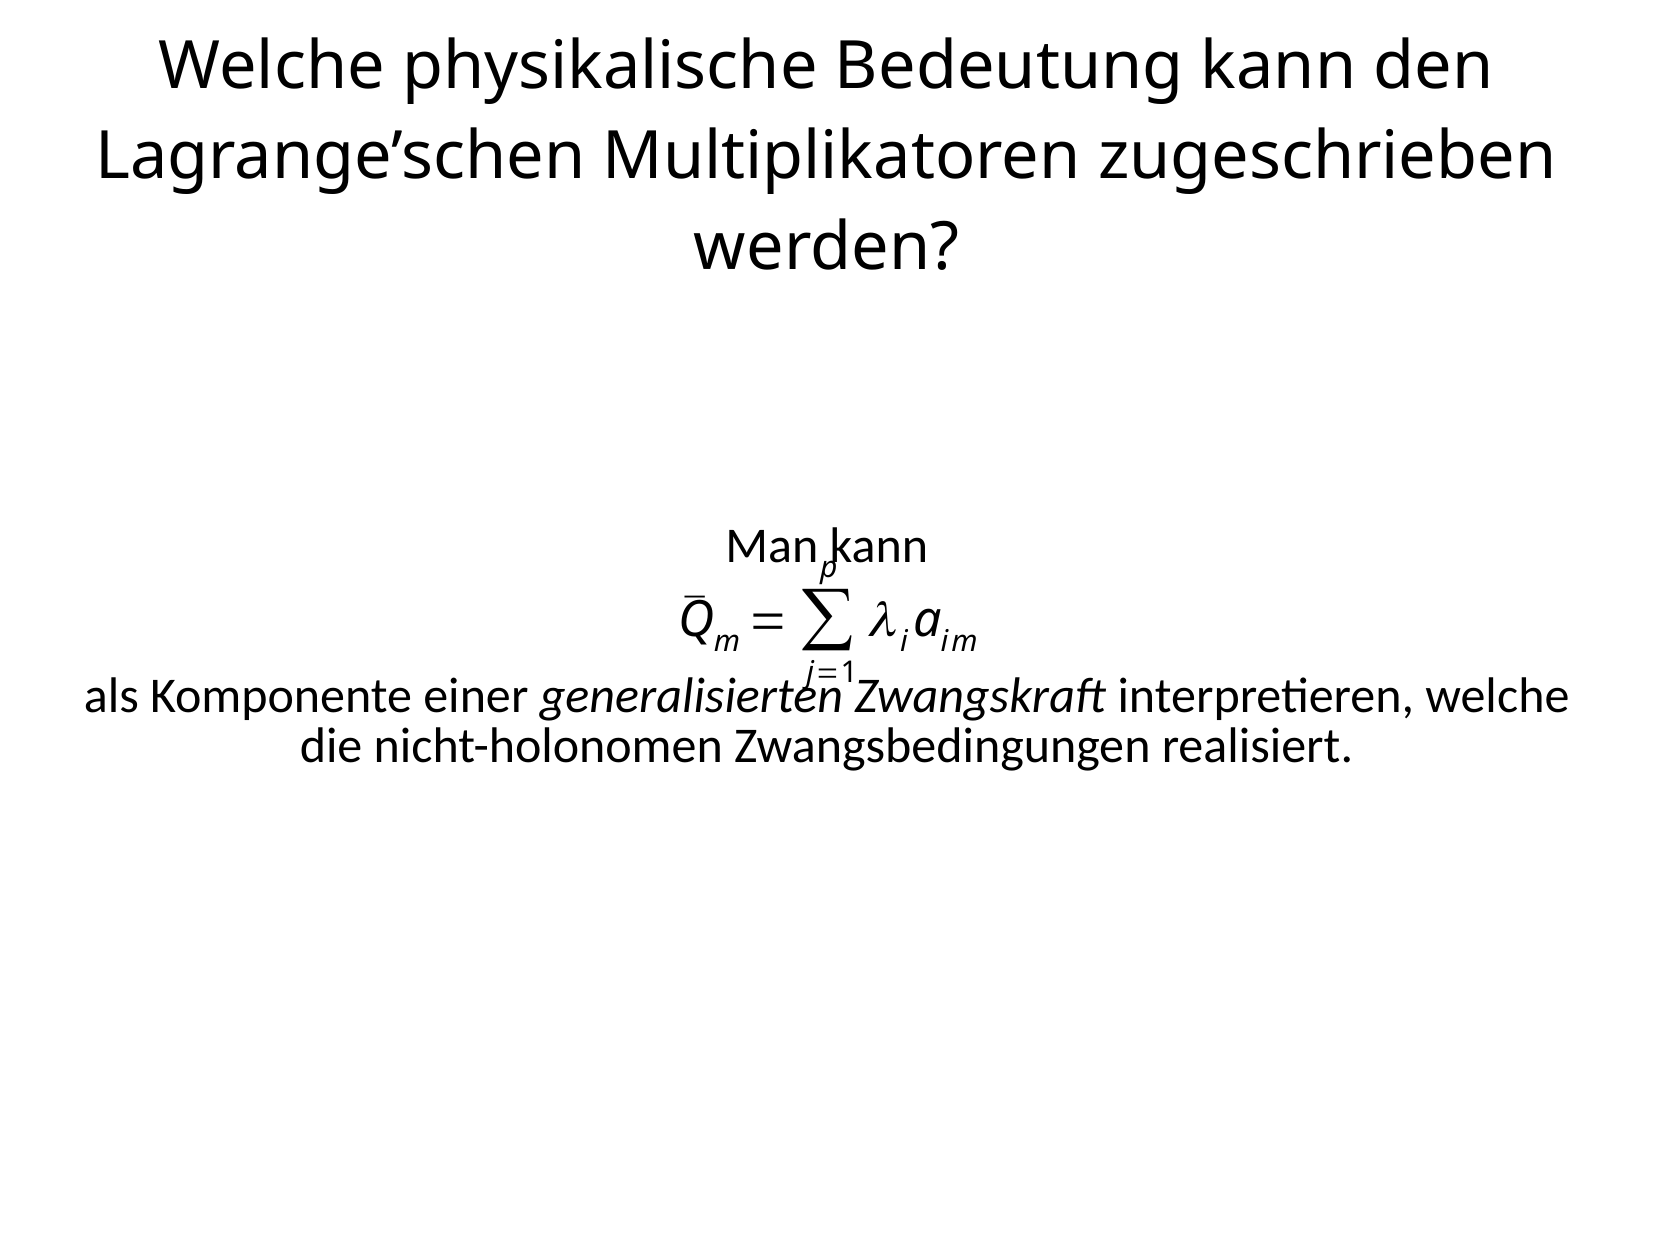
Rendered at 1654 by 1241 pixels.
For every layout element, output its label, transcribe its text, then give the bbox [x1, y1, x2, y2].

chart [671, 549, 982, 691]
title Welche physikalische Bedeutung kann den Lagrange’schen Multiplikatoren zugeschrieben werden? [82, 19, 1571, 287]
subtitle Man kann als Komponente einer generalisierten Zwangskraft interpretieren, welche die nicht-holonomen Zwangsbedingungen realisiert. [82, 290, 1571, 1010]
